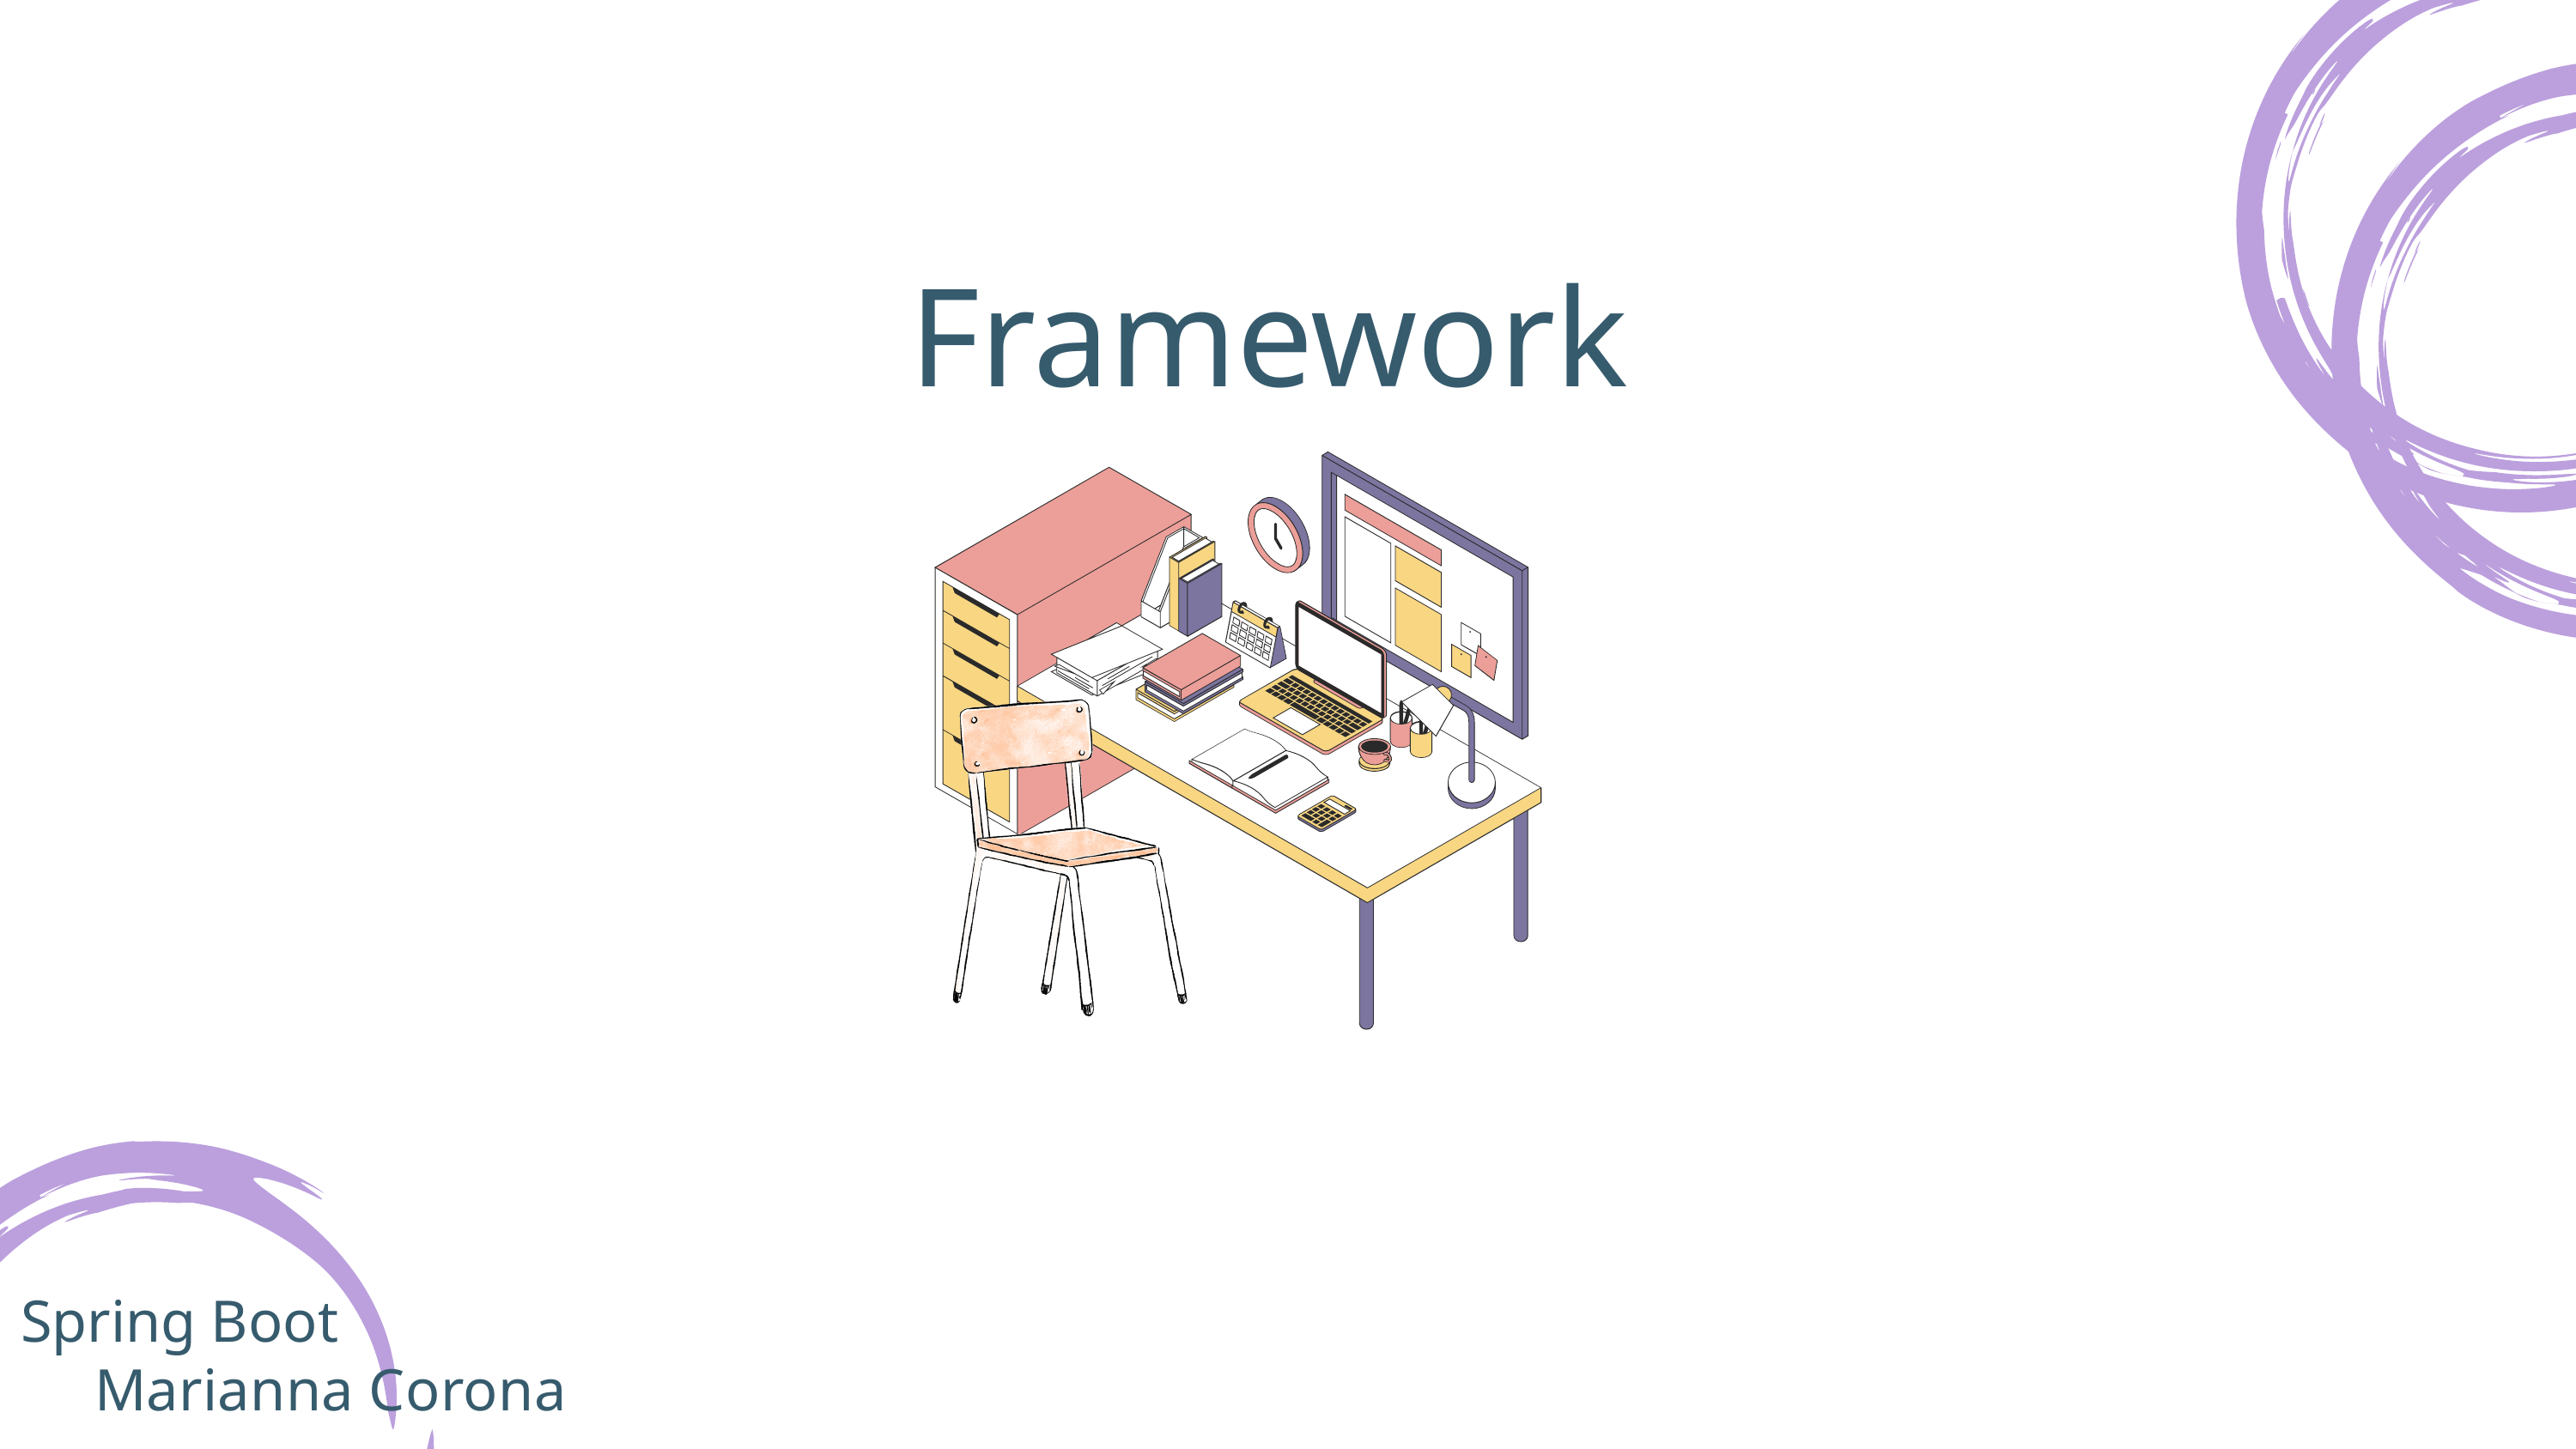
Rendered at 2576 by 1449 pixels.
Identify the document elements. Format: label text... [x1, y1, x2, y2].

text_box Framework [697, 222, 1841, 395]
text_box [0, 1140, 434, 1449]
text_box [933, 451, 1543, 1031]
text_box Spring Boot Marianna Corona [8, 1278, 2530, 1431]
text_box [2235, 0, 2576, 641]
